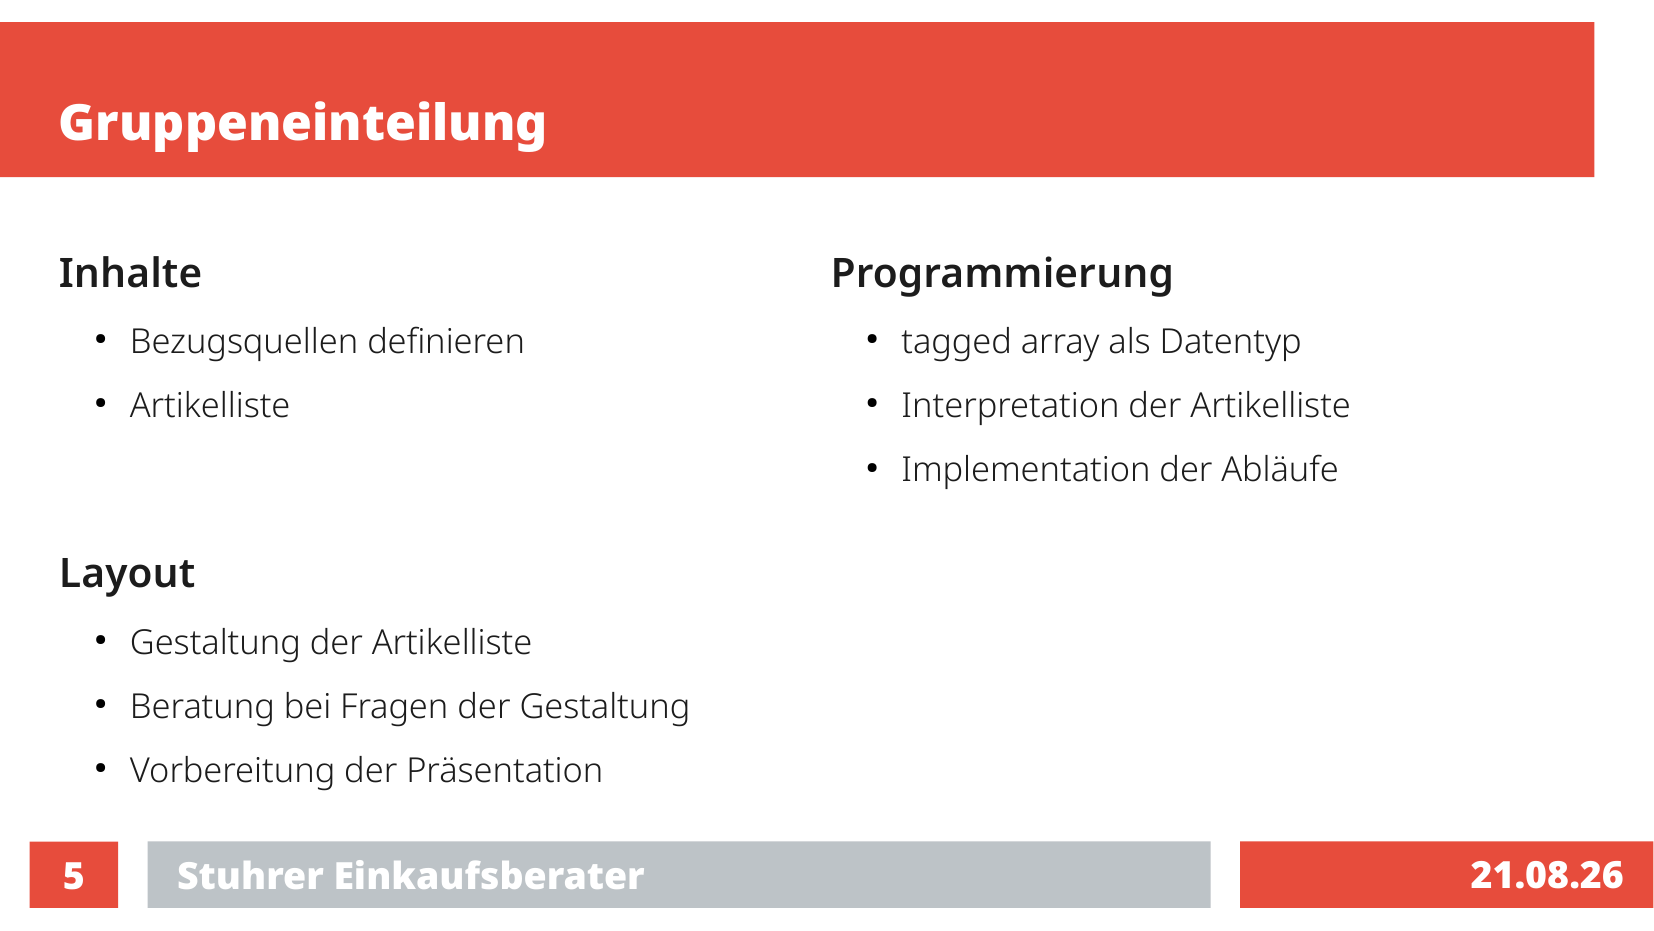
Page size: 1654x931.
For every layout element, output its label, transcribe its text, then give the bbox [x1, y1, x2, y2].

list Programmierung tagged array als Datentyp Interpretation der Artikelliste Implementation der Abläufe [830, 243, 1566, 519]
title Gruppeneinteilung [59, 44, 1595, 156]
list Layout Gestaltung der Artikelliste Beratung bei Fragen der Gestaltung Vorbereitung der Präsentation [59, 544, 1565, 819]
list Inhalte Bezugsquellen definieren Artikelliste [59, 243, 794, 519]
